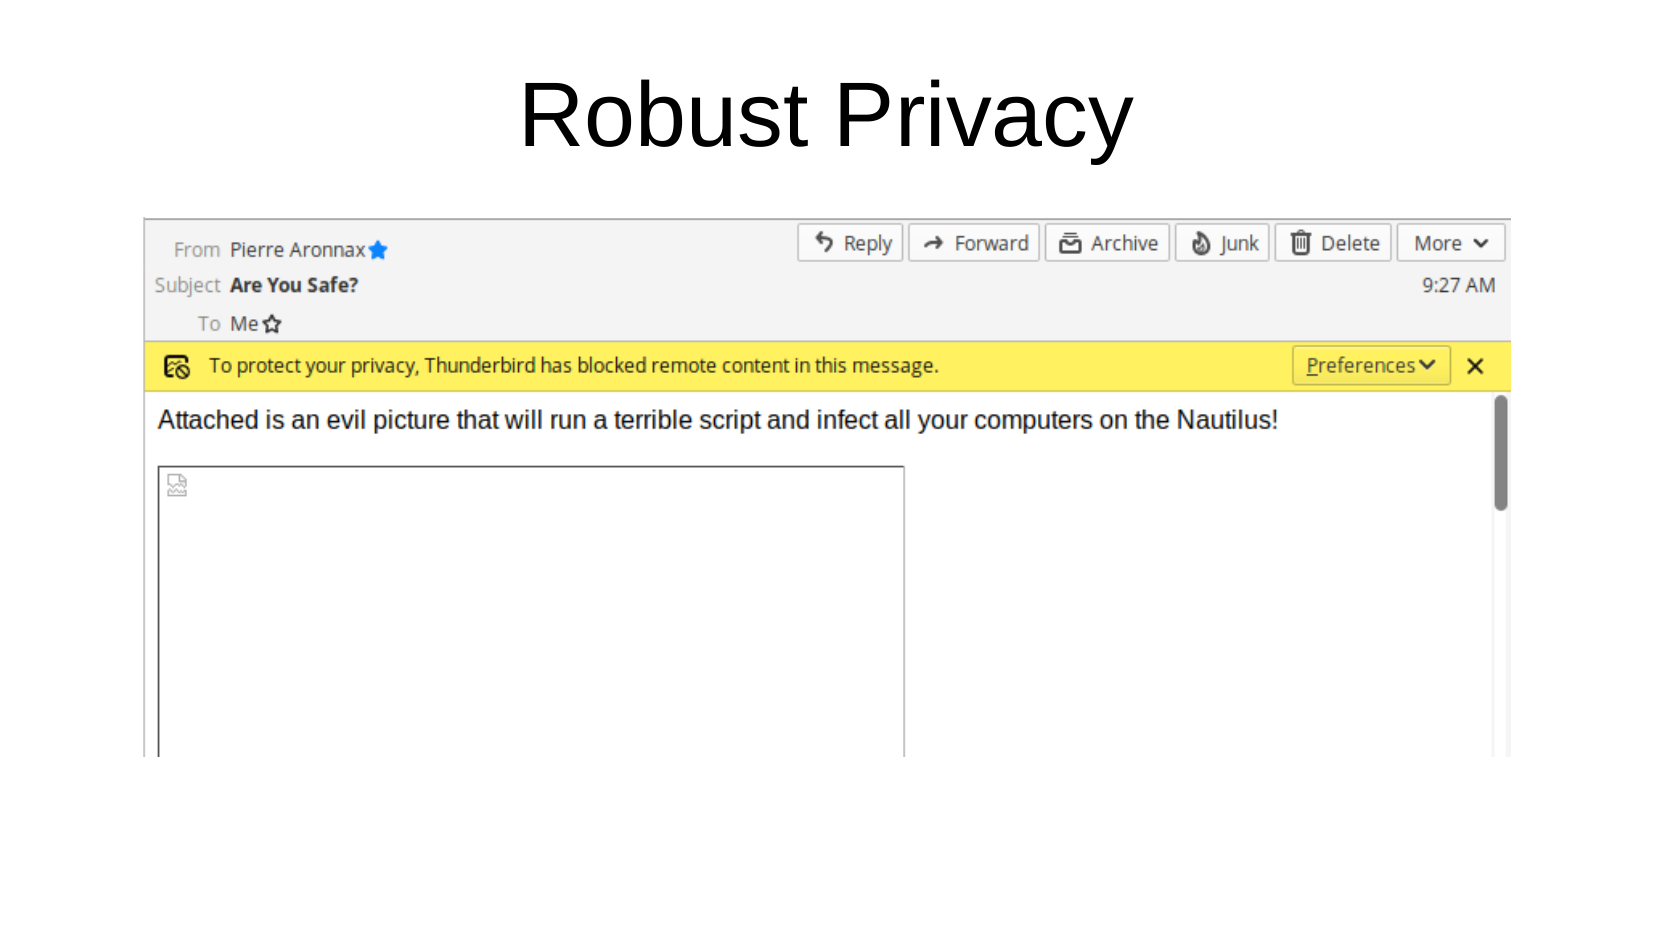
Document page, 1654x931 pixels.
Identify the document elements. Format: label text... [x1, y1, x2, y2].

picture [142, 217, 1511, 758]
title Robust Privacy [82, 37, 1571, 193]
